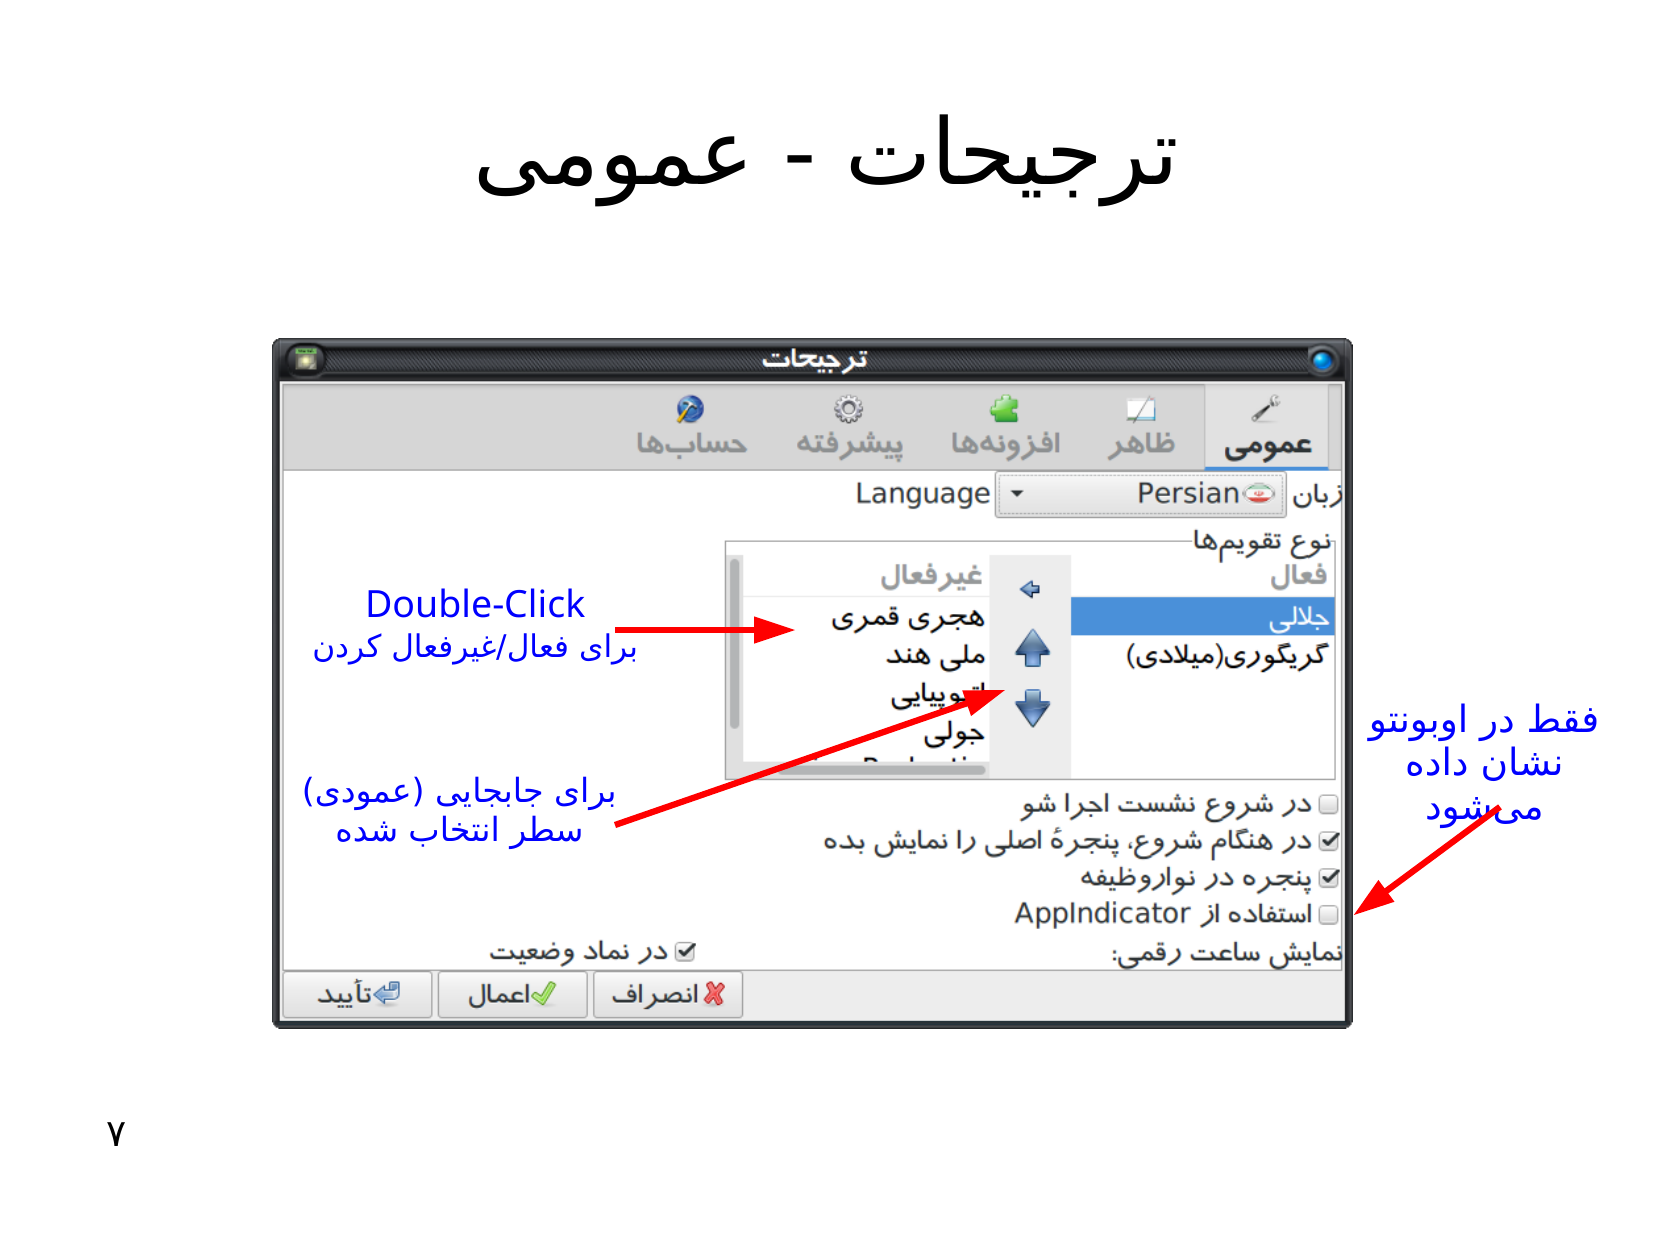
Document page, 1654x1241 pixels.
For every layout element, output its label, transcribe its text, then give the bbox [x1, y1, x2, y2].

title ترجیحات - عمومی [82, 49, 1571, 257]
picture [272, 338, 1353, 1029]
text_box برای جابجایی (عمودی) سطر انتخاب شده [287, 764, 616, 878]
text_box فقط در اوبونتو نشان داده می‌شود [1354, 690, 1654, 815]
text_box Double-Click برای فعال/غیرفعال کردن [297, 570, 631, 686]
text_box ۷ [91, 1104, 144, 1175]
